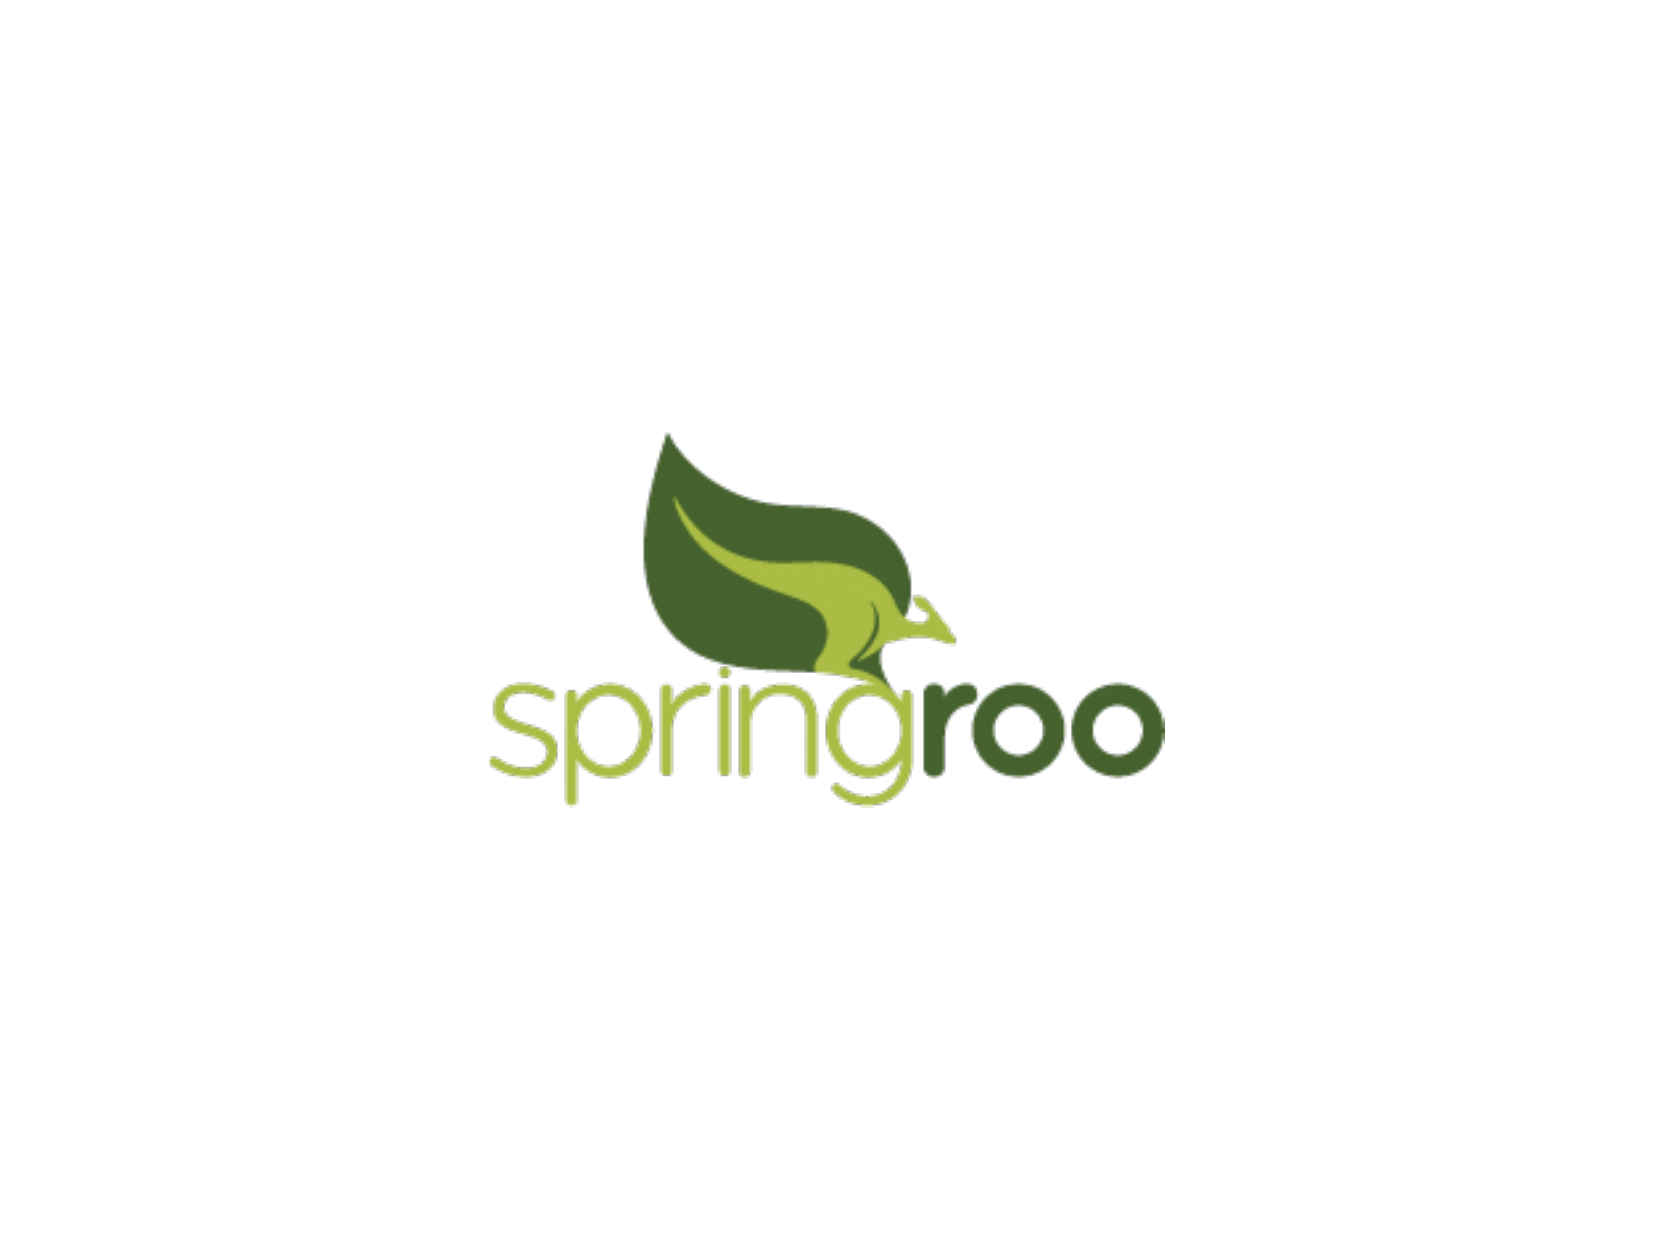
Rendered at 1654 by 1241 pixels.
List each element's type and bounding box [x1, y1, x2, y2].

picture [489, 432, 1165, 808]
